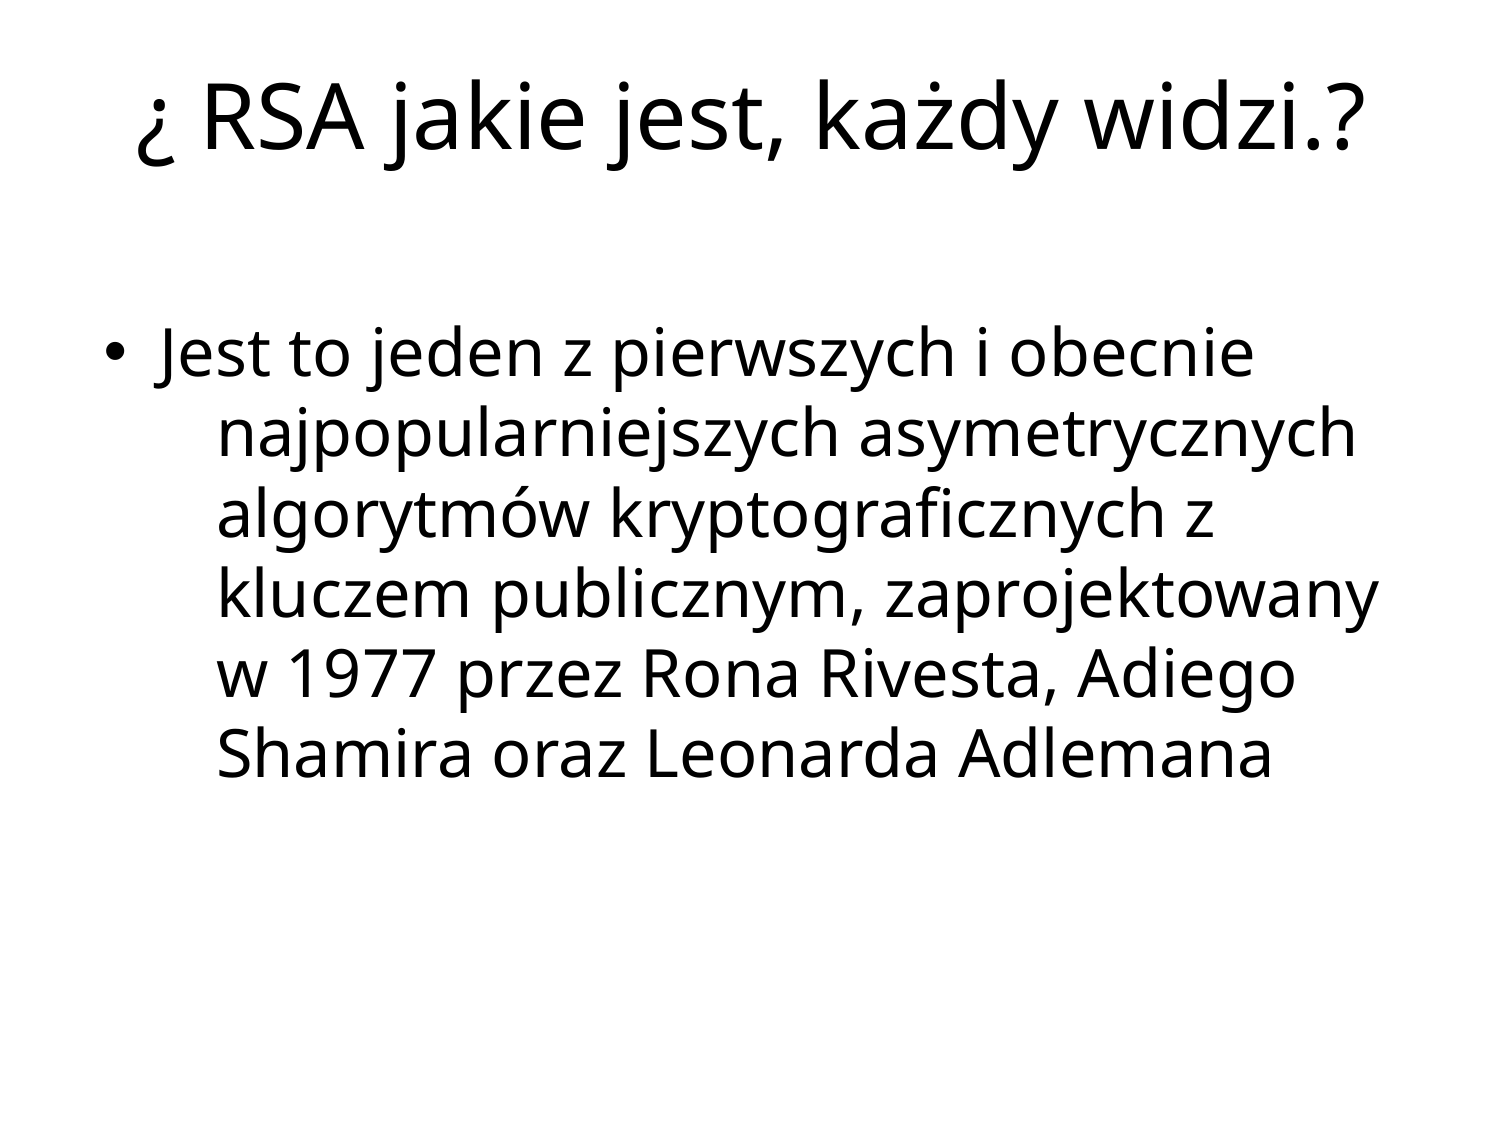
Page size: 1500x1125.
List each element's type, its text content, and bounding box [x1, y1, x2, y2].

title ¿ RSA jakie jest, każdy widzi.? [76, 19, 1427, 207]
list Jest to jeden z pierwszych i obecnie najpopularniejszych asymetrycznych algorytmów kryptograficznych z kluczem publicznym, zaprojektowany w 1977 przez Rona Rivesta, Adiego Shamira oraz Leonarda Adlemana [88, 302, 1439, 1046]
